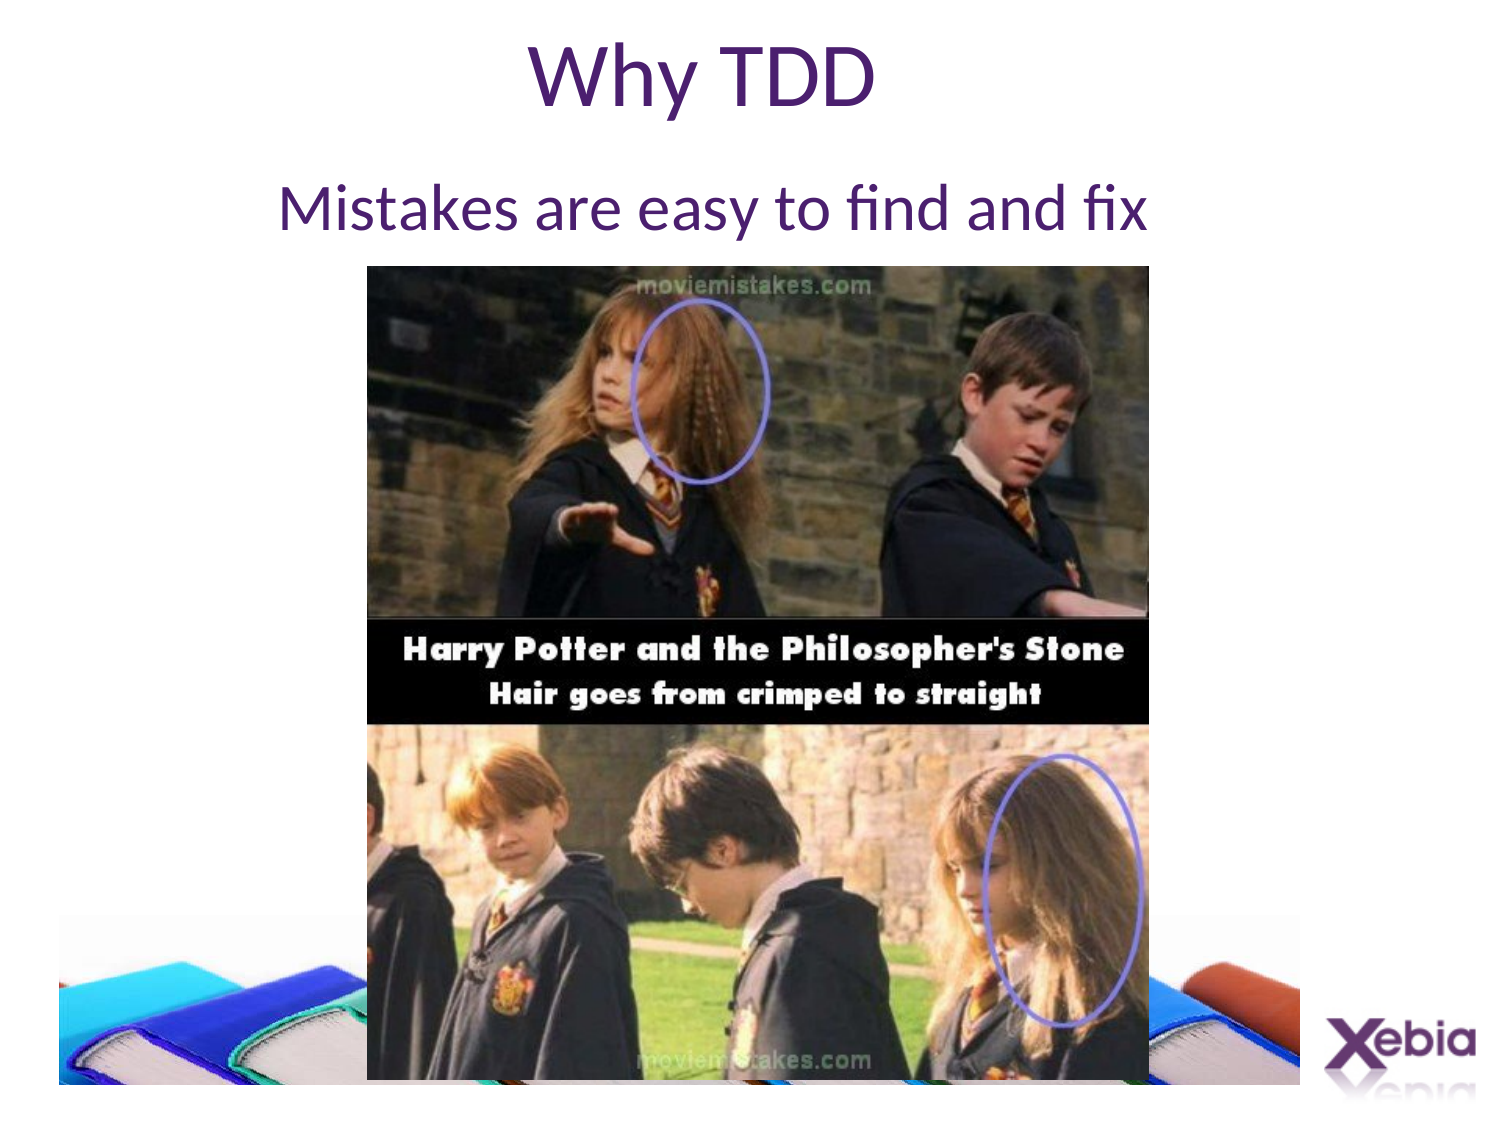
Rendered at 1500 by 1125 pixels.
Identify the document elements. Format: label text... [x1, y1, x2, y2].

picture [59, 266, 1300, 1085]
title Why TDD [39, 0, 1388, 156]
picture [1324, 970, 1479, 1125]
list Mistakes are easy to find and fix [39, 156, 1388, 337]
